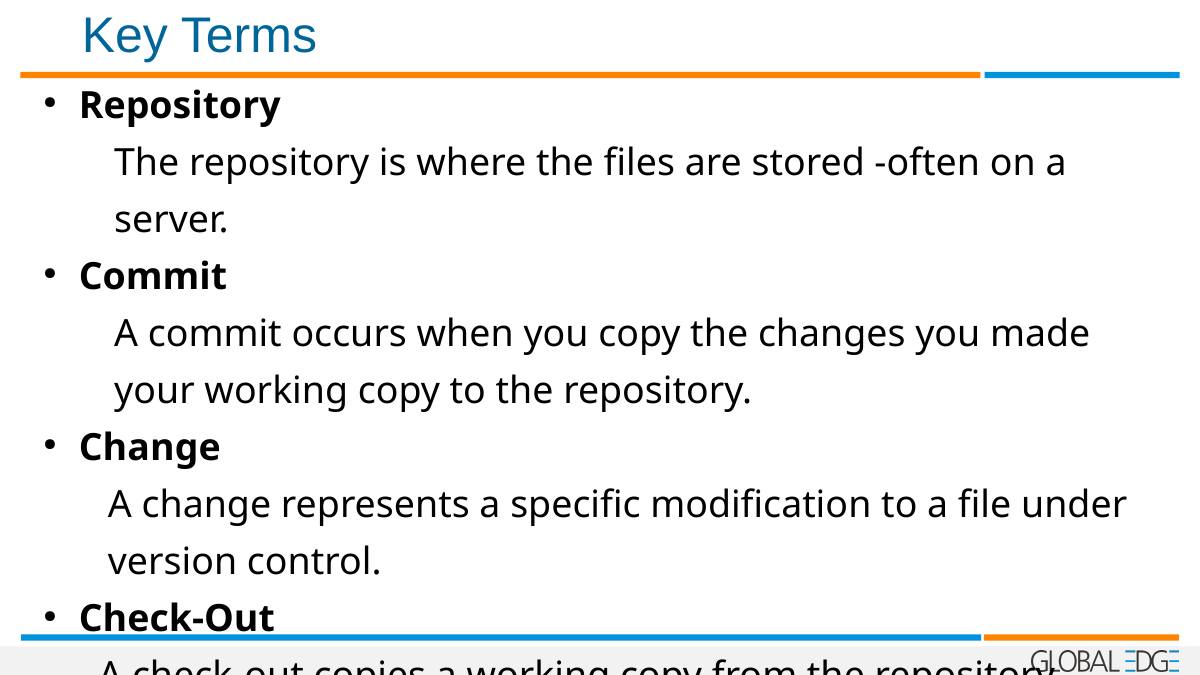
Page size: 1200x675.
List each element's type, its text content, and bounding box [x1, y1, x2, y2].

text_box Key Terms [67, 0, 402, 70]
text_box Repository The repository is where the files are stored -often on a server. Commit A commit occurs when you copy the changes you made your working copy to the repository. Change A change represents a specific modification to a file under version control. Check-Out A check-out copies a working copy from the repository. [28, 70, 1200, 675]
